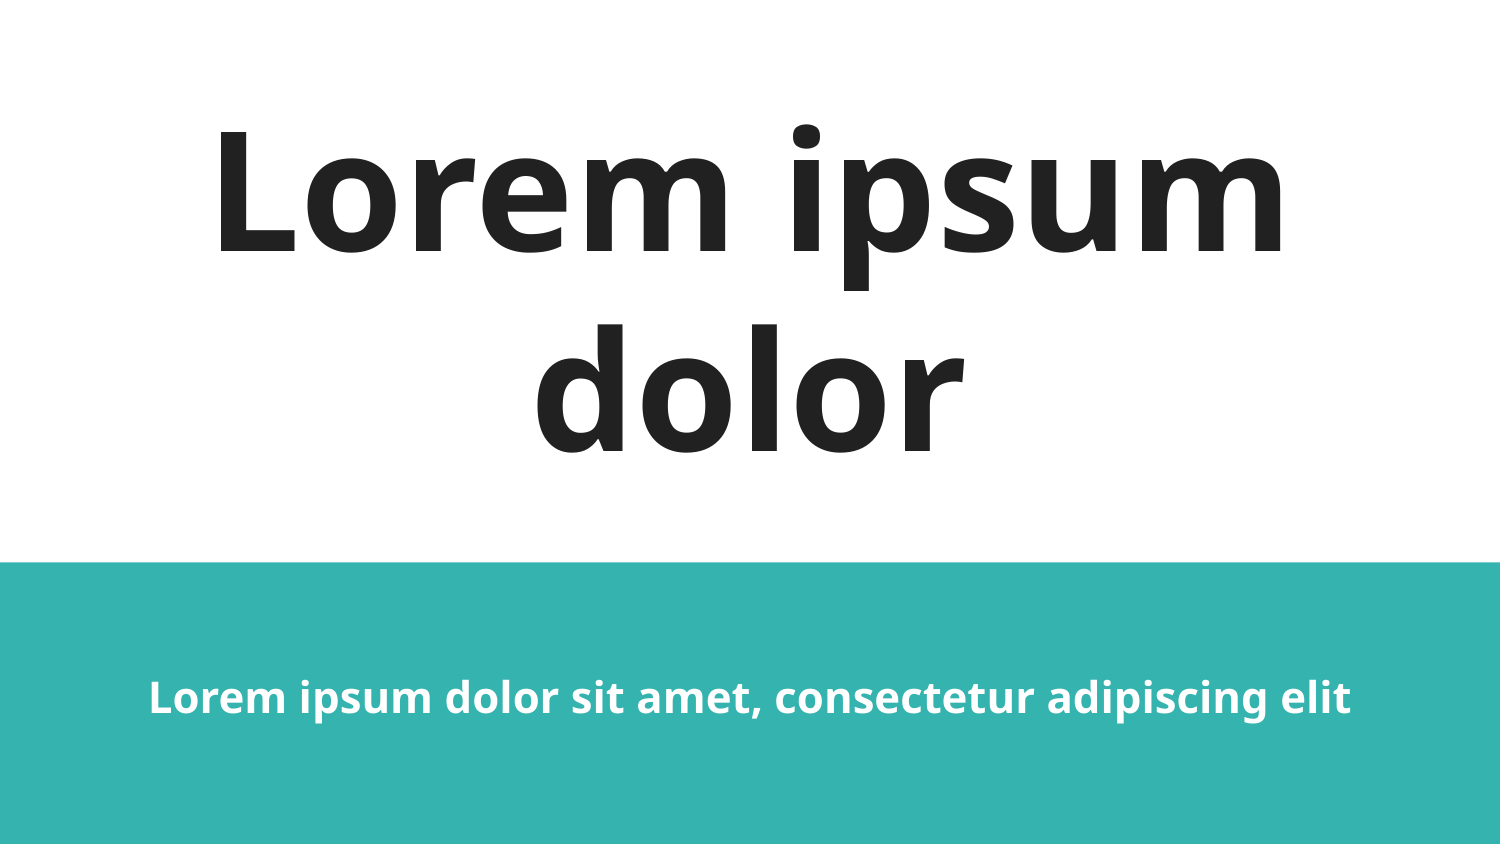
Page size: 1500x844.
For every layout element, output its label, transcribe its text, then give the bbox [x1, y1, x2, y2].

title Lorem ipsum dolor [51, 64, 1449, 506]
subtitle Lorem ipsum dolor sit amet, consectetur adipiscing elit [51, 638, 1449, 755]
